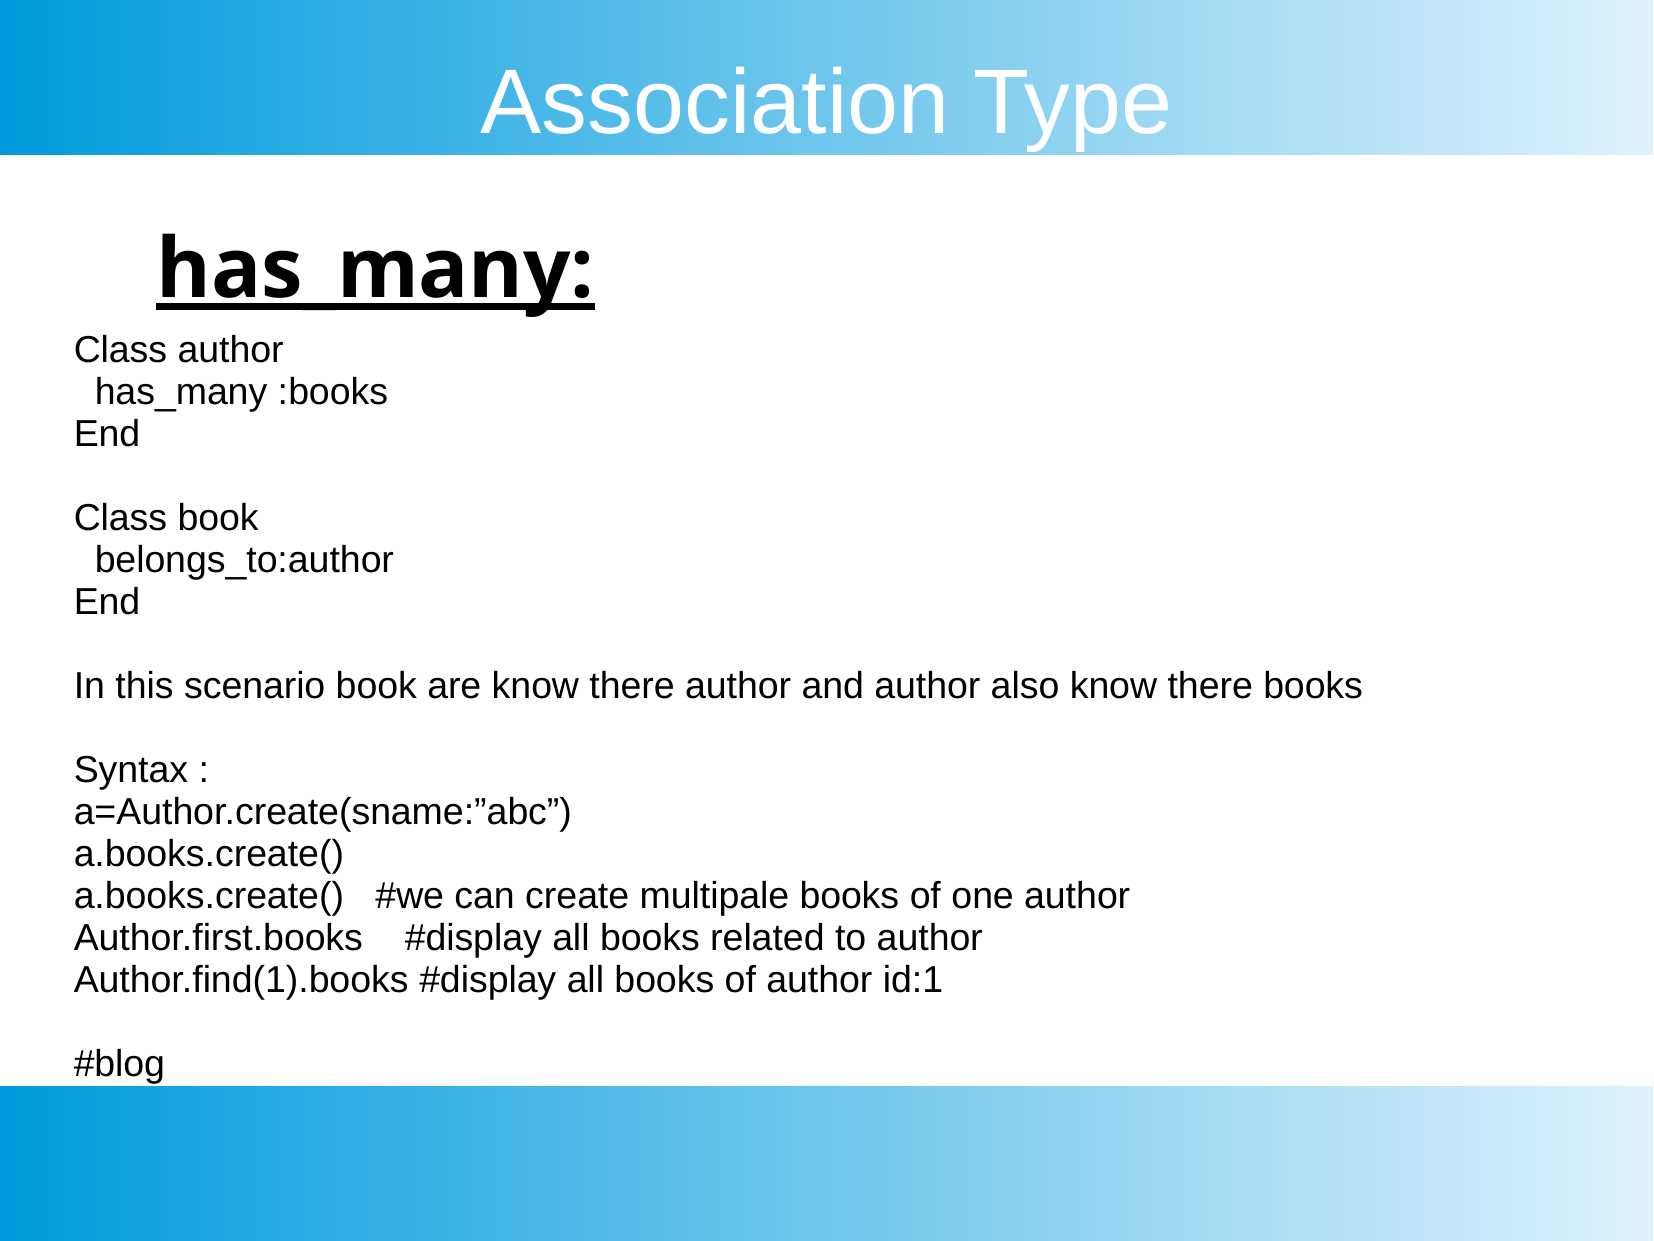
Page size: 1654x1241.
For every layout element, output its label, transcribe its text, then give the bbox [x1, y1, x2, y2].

title Association Type [82, 49, 1571, 155]
text_box Class author has_many :books End Class book belongs_to:author End In this scenario book are know there author and author also know there books Syntax : a=Author.create(sname:”abc”) a.books.create() a.books.create() #we can create multipale books of one author Author.first.books #display all books related to author Author.find(1).books #display all books of author id:1 #blog [59, 321, 1465, 1134]
text_box has_many: [141, 200, 573, 321]
